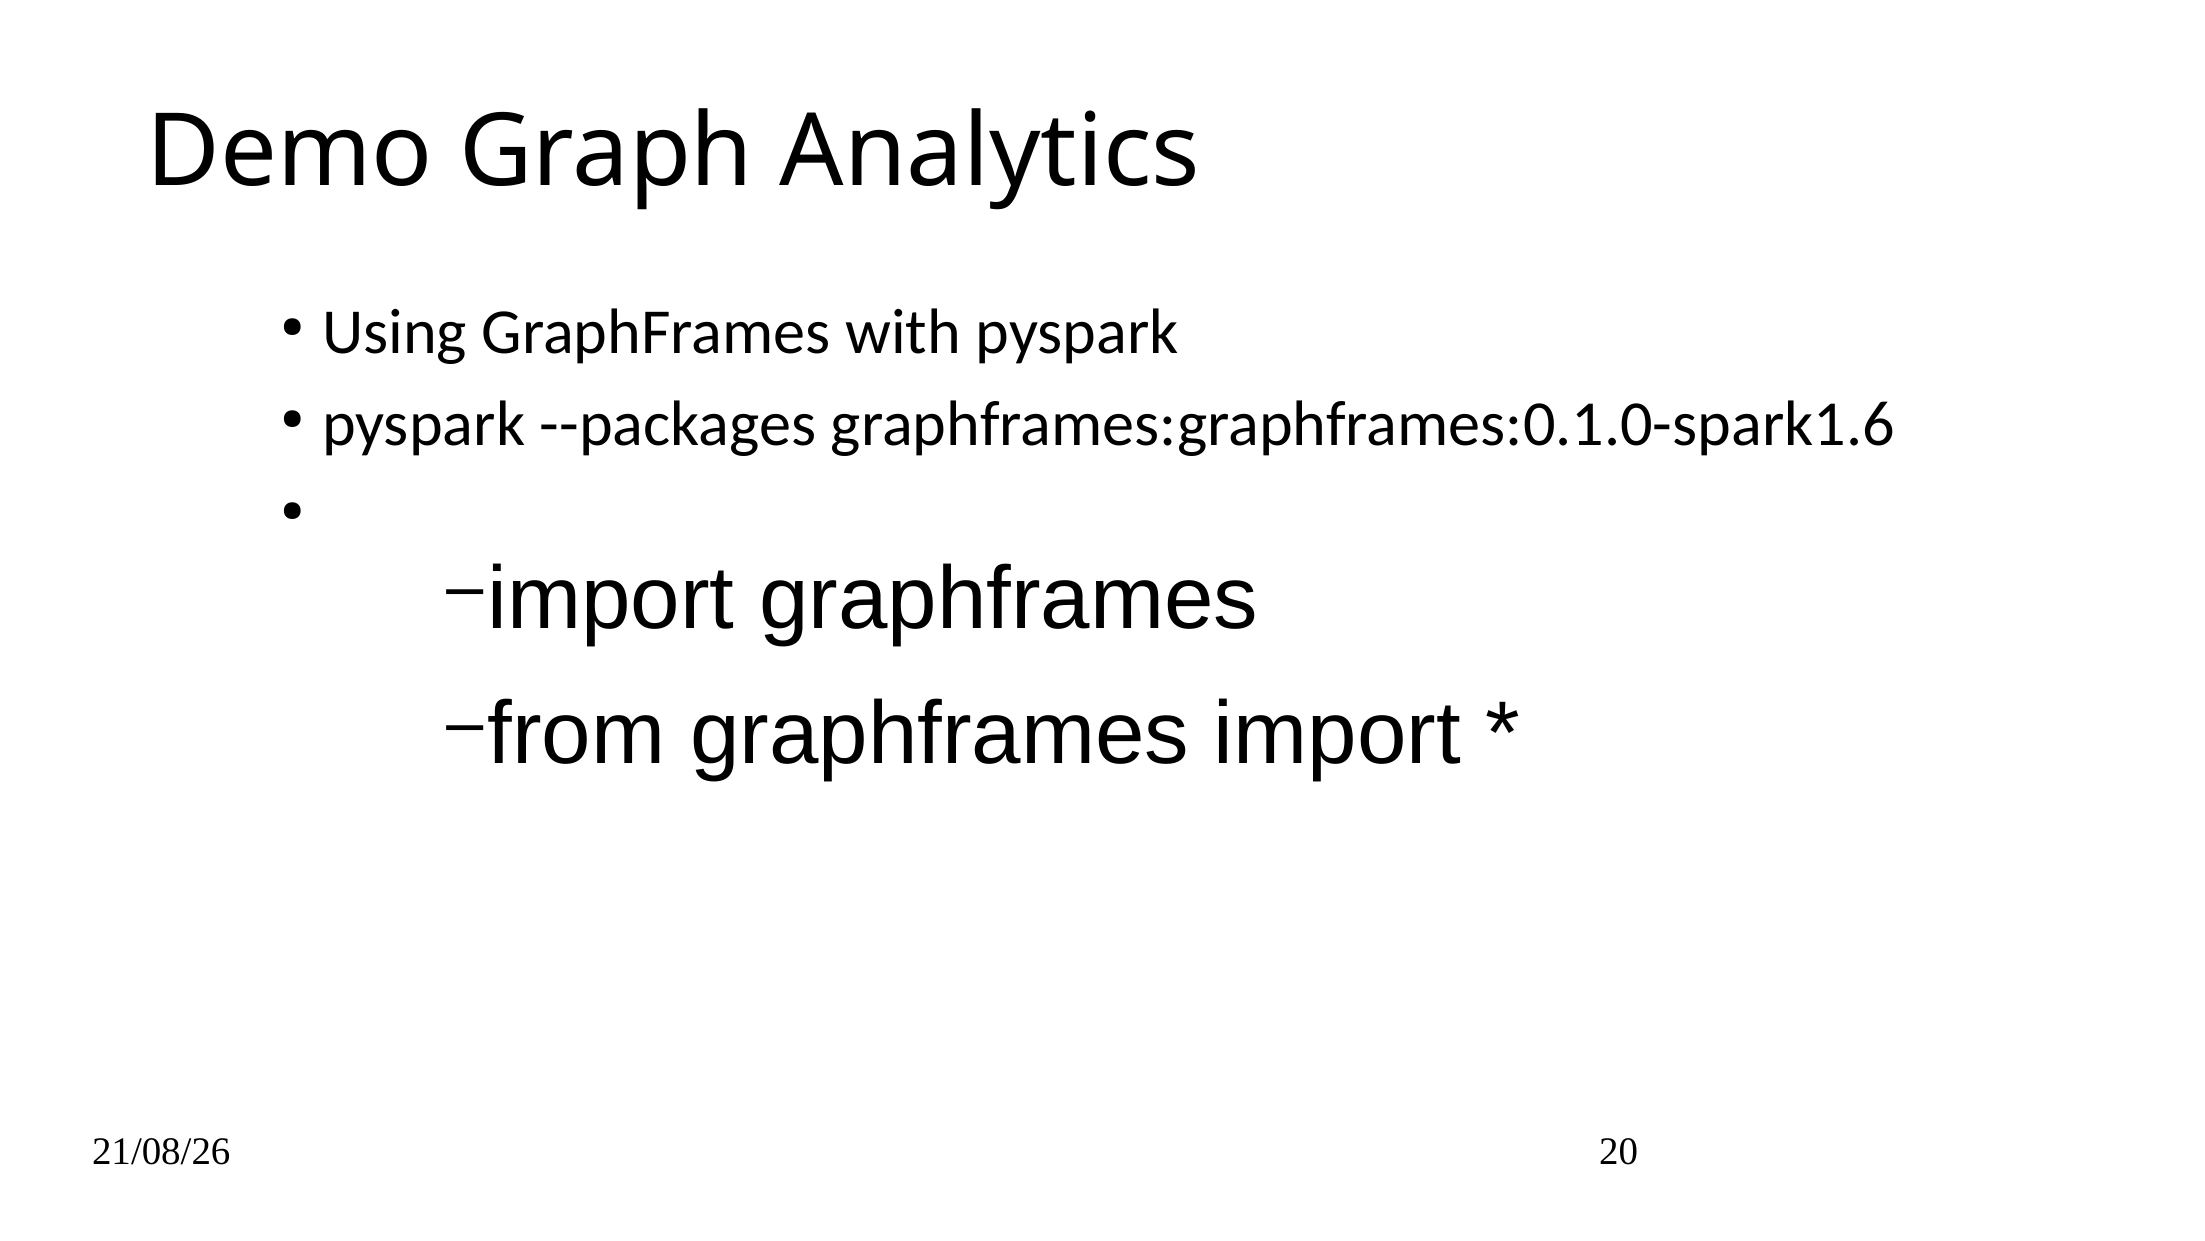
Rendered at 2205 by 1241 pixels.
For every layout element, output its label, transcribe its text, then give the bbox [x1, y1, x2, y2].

text_box 25-11-2022 [92, 1126, 606, 1241]
title Demo Graph Analytics [131, 49, 1985, 257]
list Using GraphFrames with pyspark pyspark --packages graphframes:graphframes:0.1.0-spark1.6 import graphframes from graphframes import * [265, 290, 2095, 1045]
text_box [1599, 1126, 2113, 1241]
